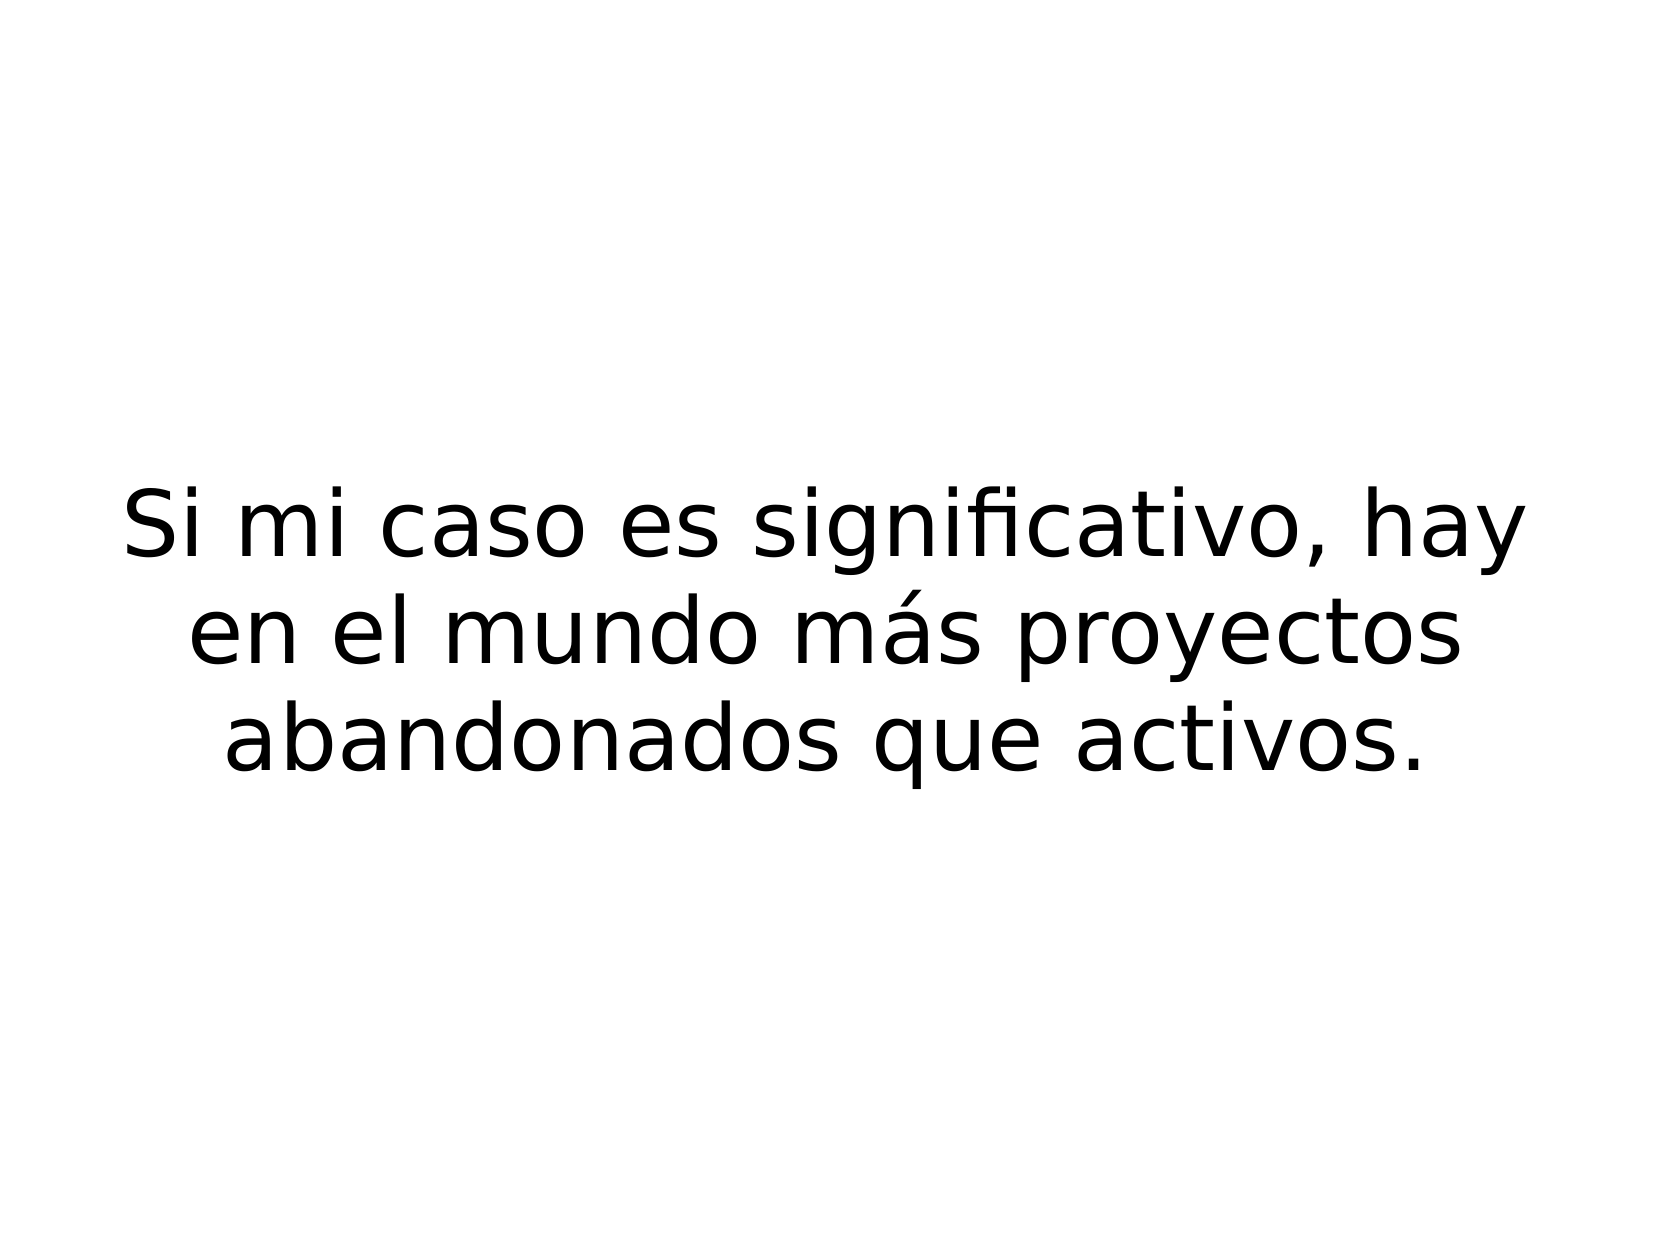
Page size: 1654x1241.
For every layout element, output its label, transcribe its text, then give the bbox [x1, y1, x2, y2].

title Si mi caso es significativo, hay en el mundo más proyectos abandonados que activos. [82, 470, 1571, 792]
